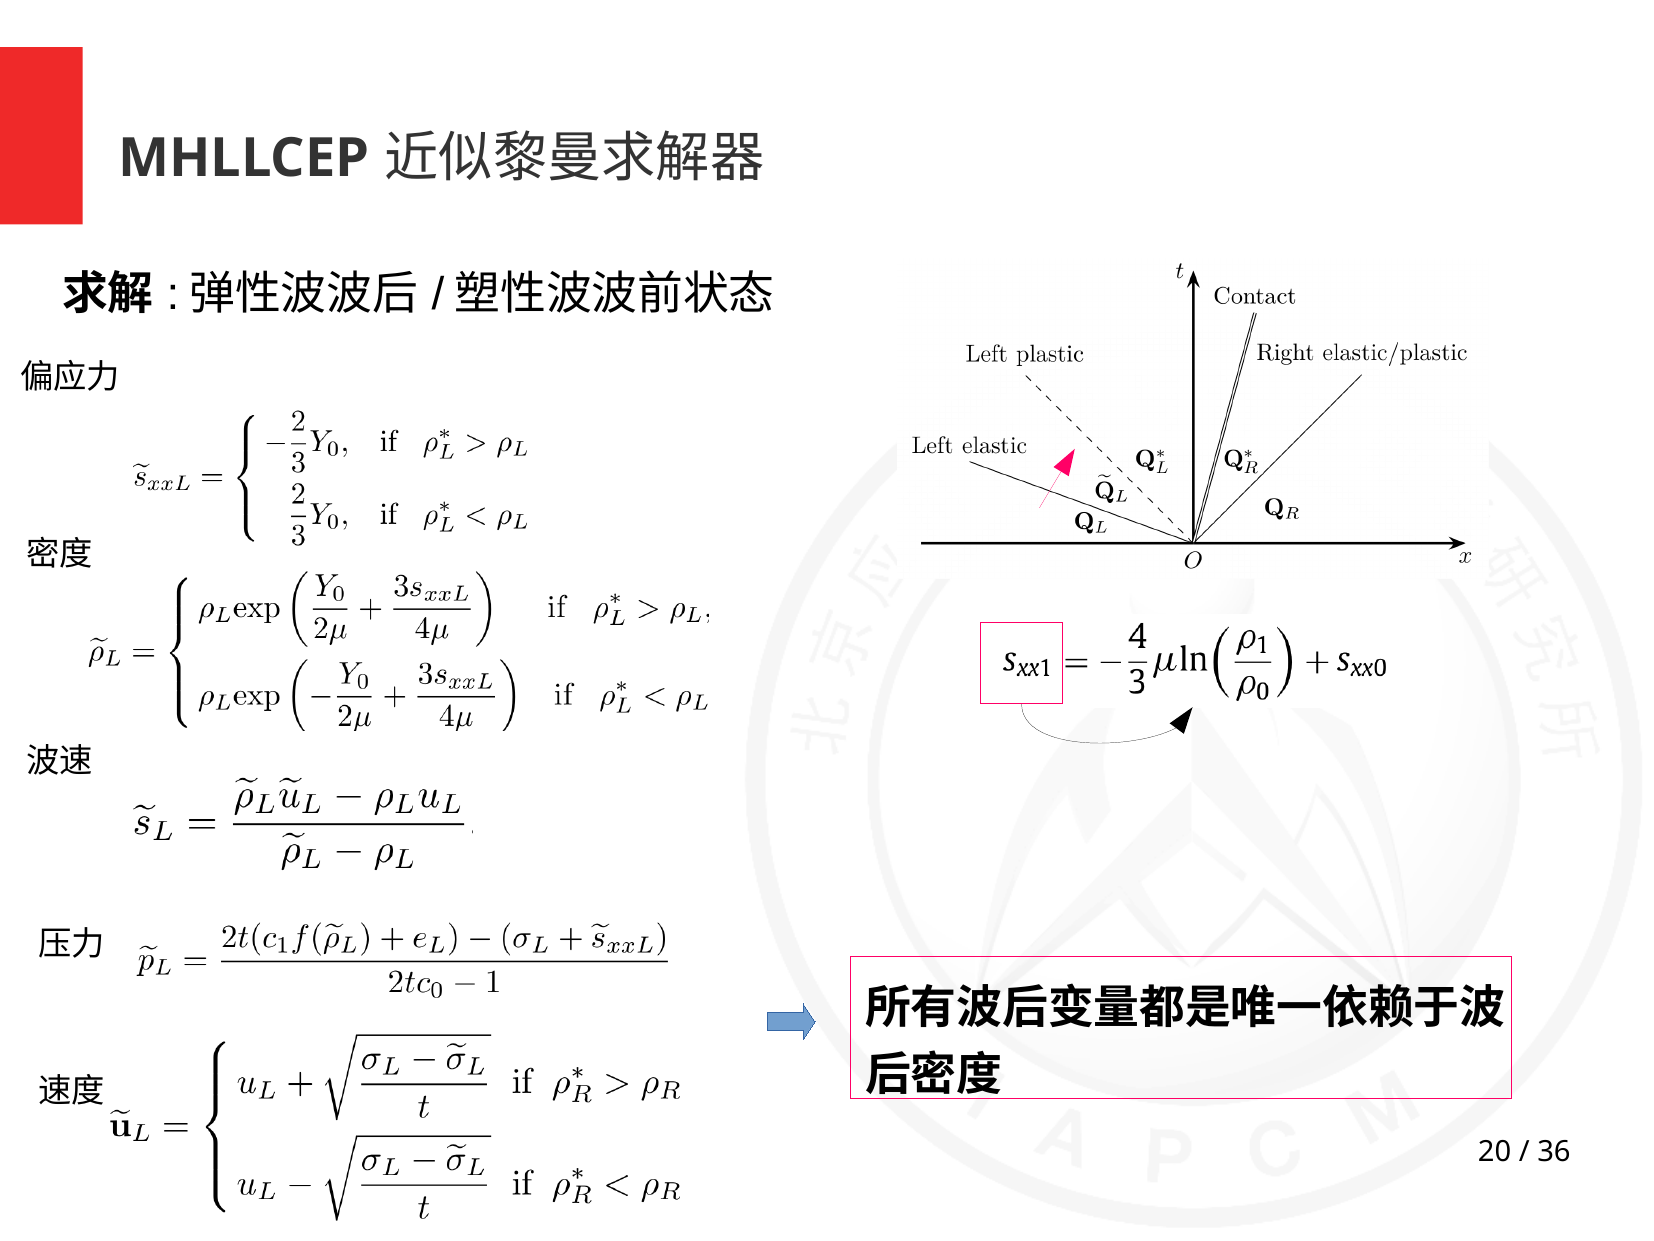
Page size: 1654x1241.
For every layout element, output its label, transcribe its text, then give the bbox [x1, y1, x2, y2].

picture [732, 258, 1654, 1241]
picture [82, 1015, 684, 1223]
text_box 密度 [11, 519, 319, 668]
picture [119, 753, 473, 894]
title MHLLCEP近似黎曼求解器 [118, 49, 1571, 257]
picture [114, 909, 671, 1004]
text_box 所有波后变量都是唯一依赖于波后密度 [851, 963, 1511, 1098]
text_box 压力 [23, 909, 331, 1056]
picture [70, 555, 709, 731]
text_box 速度 [23, 1056, 331, 1205]
text_box 所有波后变量都是唯一依赖于波后密度 [850, 963, 1548, 1193]
text_box 求解:弹性波波后/塑性波波前状态 [47, 249, 898, 343]
text_box 偏应力 [5, 342, 313, 491]
text_box 波速 [11, 726, 319, 875]
text_box [767, 1003, 816, 1040]
picture [113, 389, 532, 552]
